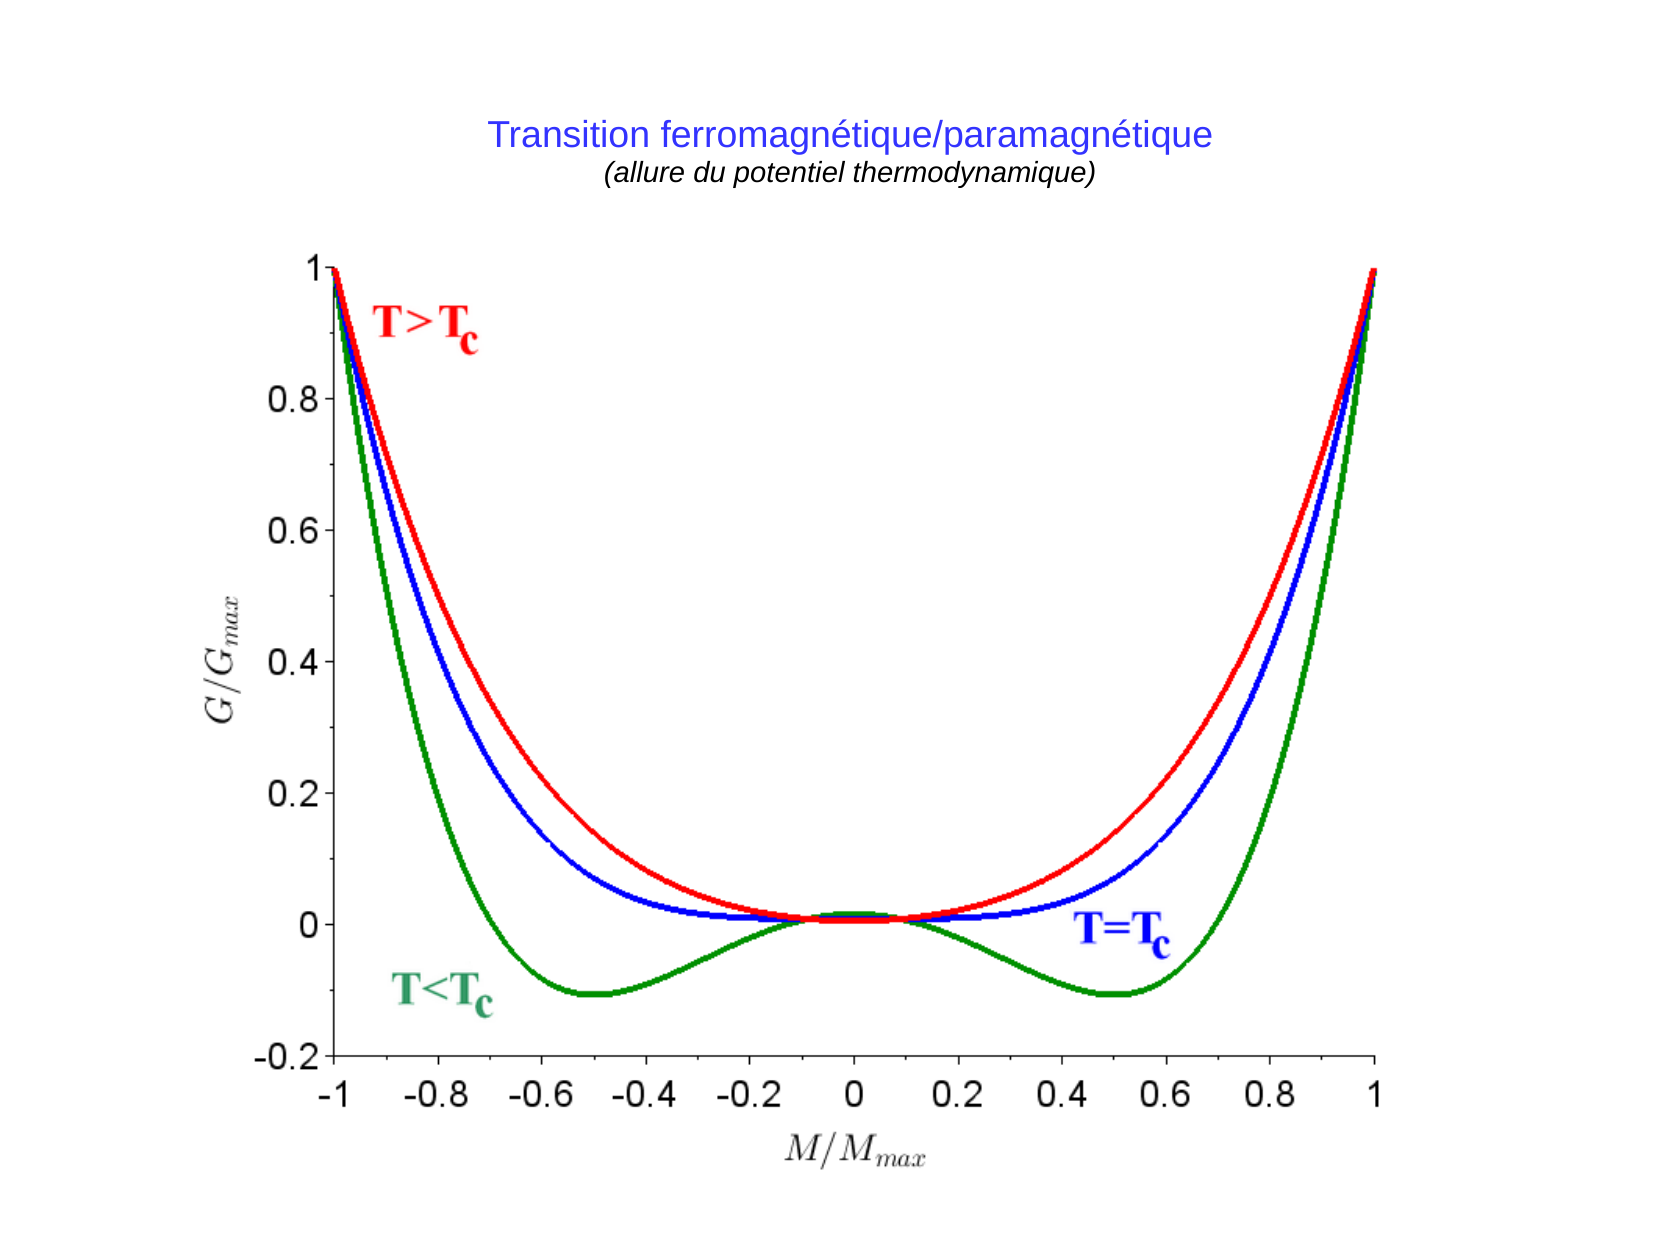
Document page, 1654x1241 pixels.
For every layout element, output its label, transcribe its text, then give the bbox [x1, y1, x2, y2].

picture [177, 212, 1460, 1176]
text_box Transition ferromagnétique/paramagnétique (allure du potentiel thermodynamique) [472, 106, 1229, 206]
